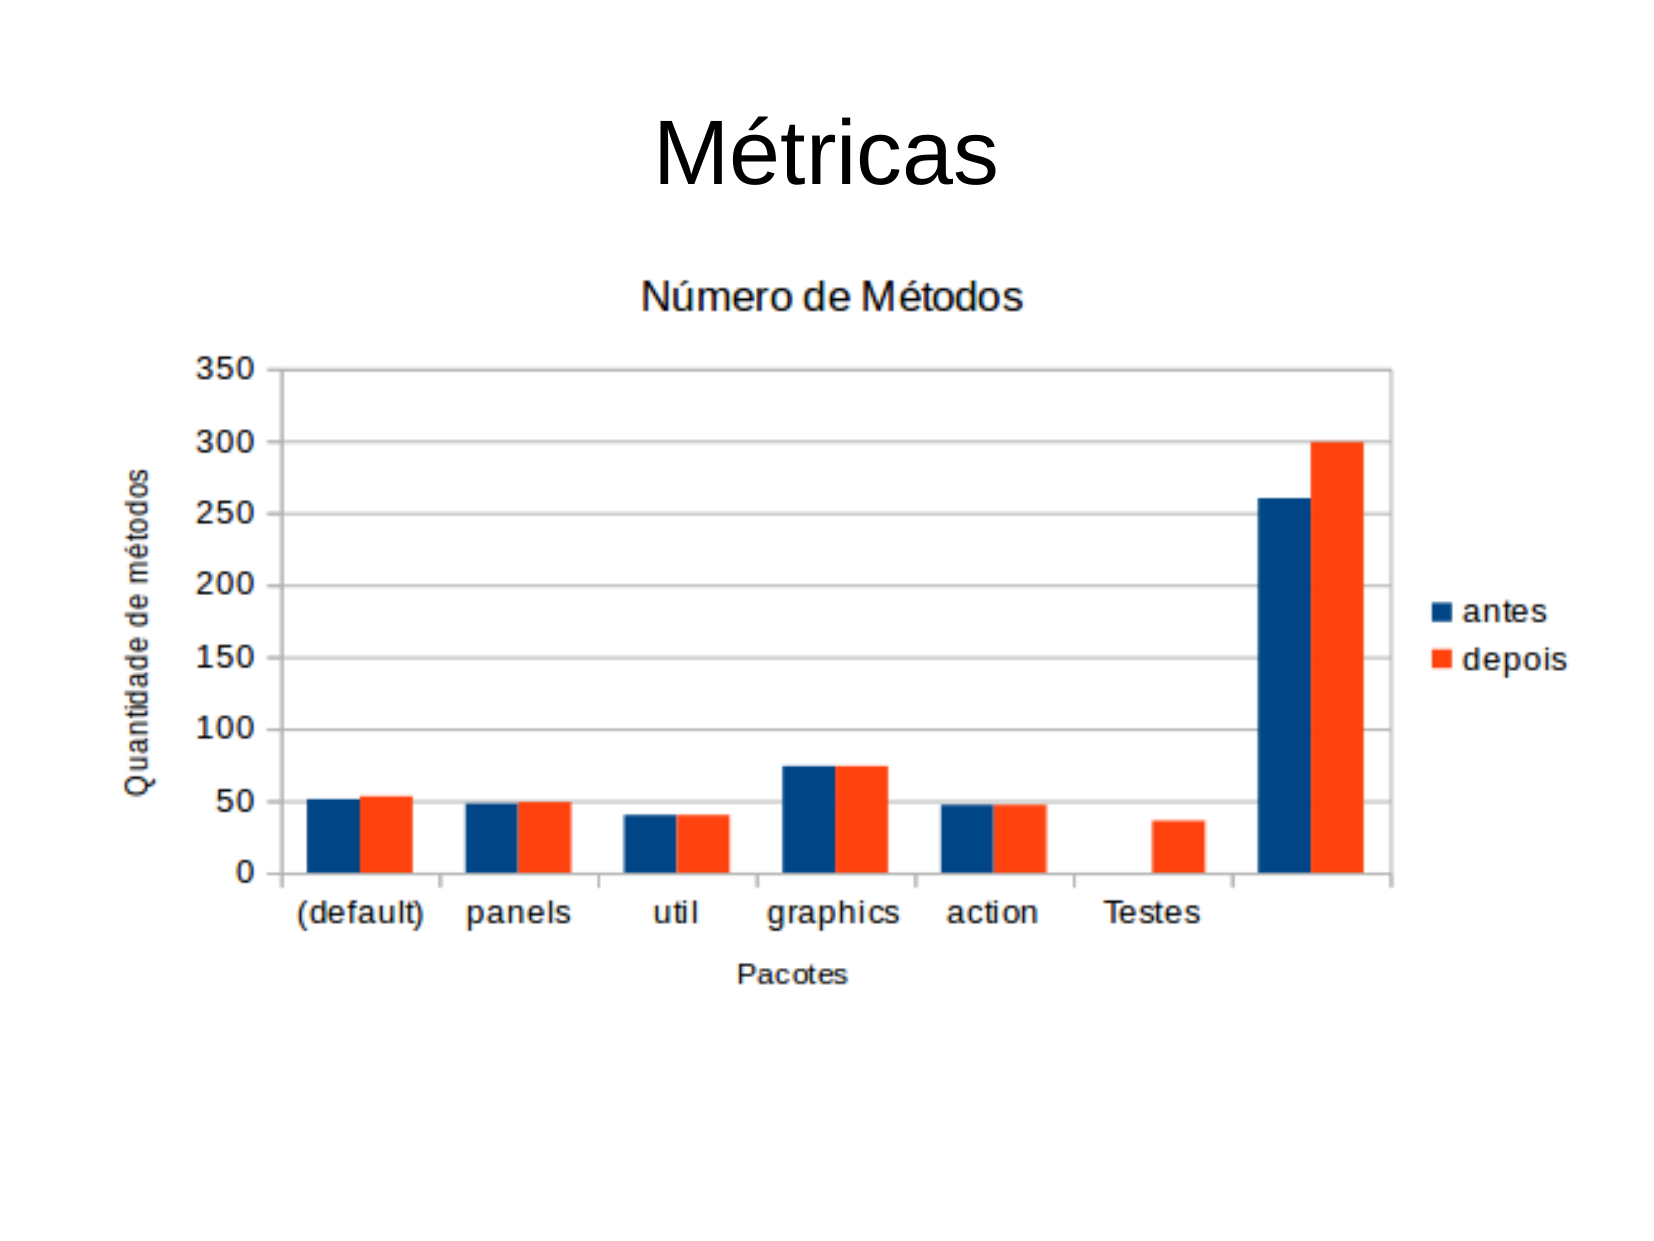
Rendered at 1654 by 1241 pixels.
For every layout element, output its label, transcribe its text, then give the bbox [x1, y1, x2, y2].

title Métricas [82, 49, 1571, 257]
picture [85, 256, 1587, 1010]
